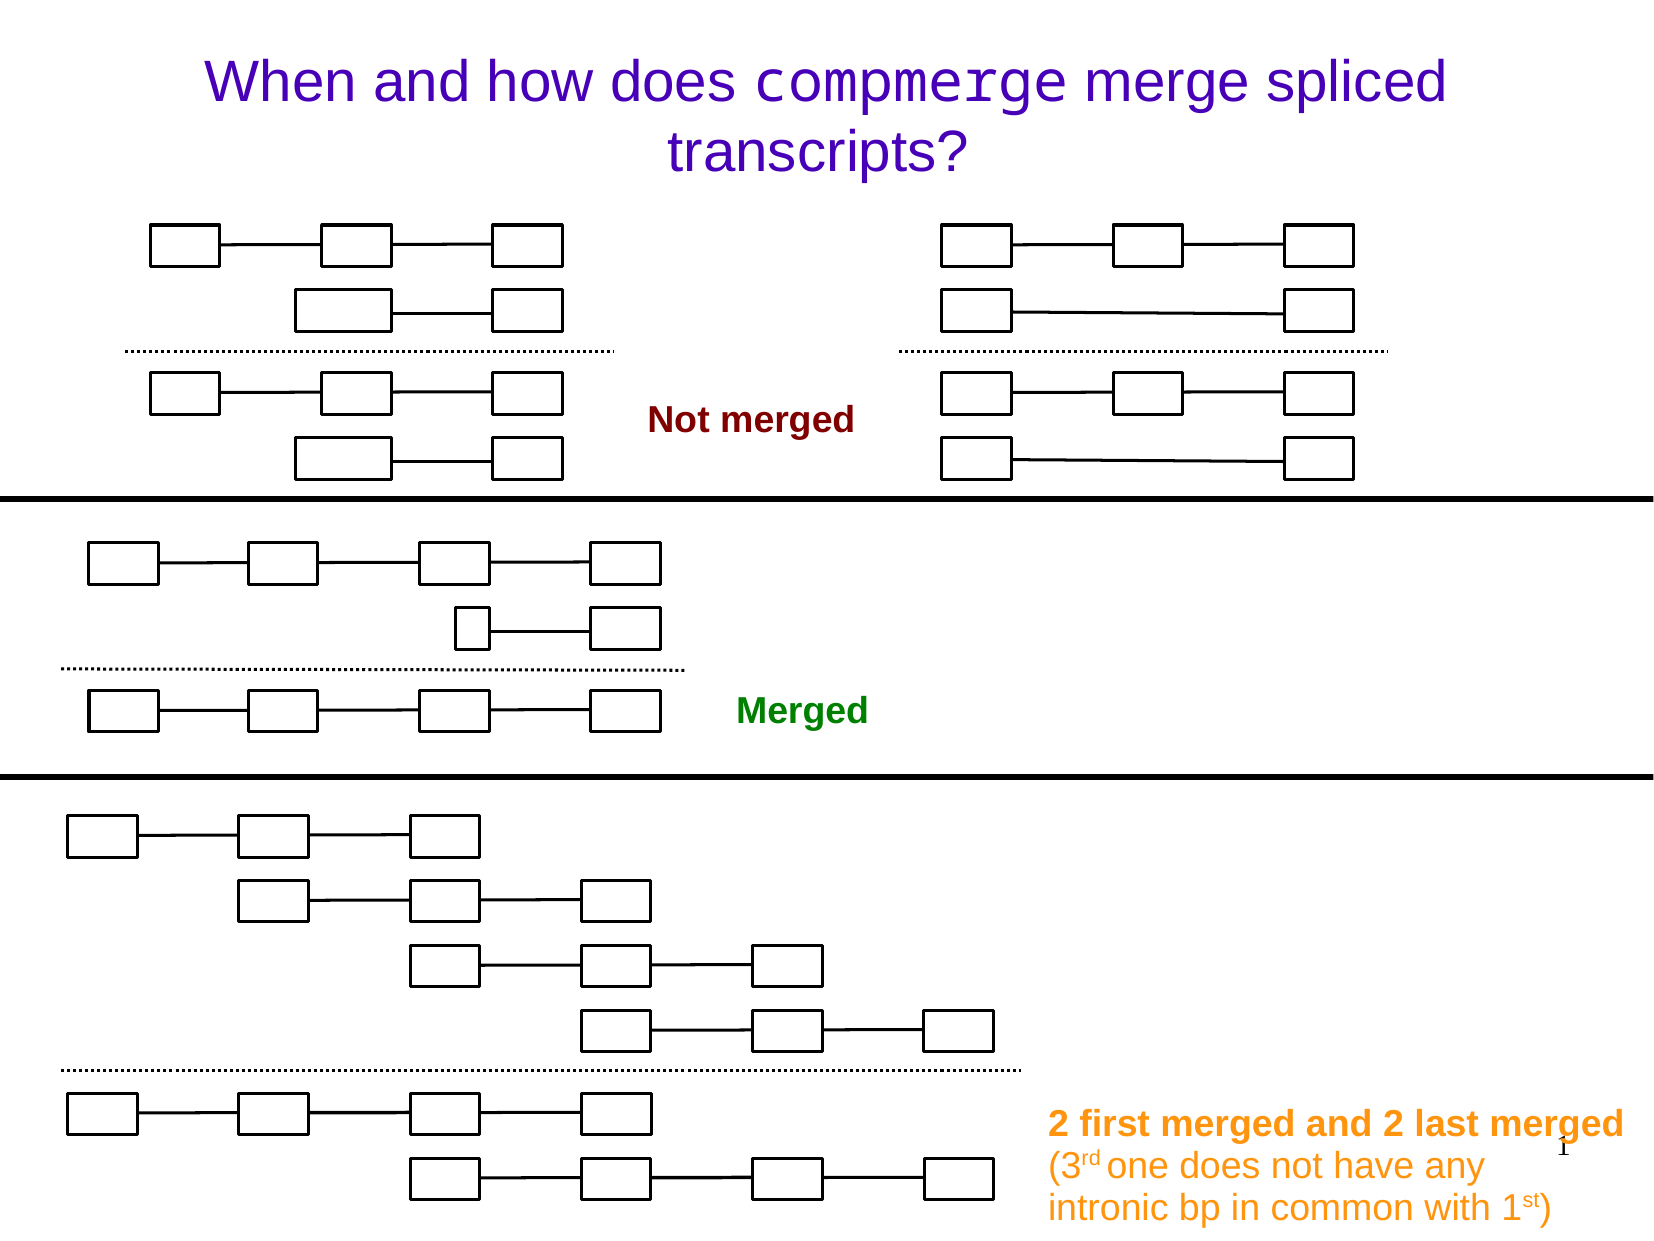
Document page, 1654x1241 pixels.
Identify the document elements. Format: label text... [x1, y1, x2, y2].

text_box [590, 690, 661, 732]
title When and how does compmerge merge spliced transcripts? [82, 8, 1571, 216]
text_box [410, 1093, 480, 1135]
text_box [581, 1010, 651, 1052]
text_box [492, 225, 563, 267]
text_box [581, 945, 651, 987]
text_box [1284, 372, 1354, 415]
text_box [590, 607, 661, 650]
text_box [295, 289, 392, 332]
text_box [238, 880, 309, 922]
text_box [410, 1158, 480, 1200]
text_box [419, 690, 490, 732]
text_box [419, 542, 490, 585]
text_box [941, 372, 1012, 415]
text_box [150, 372, 220, 415]
text_box [321, 372, 392, 415]
text_box [88, 690, 159, 732]
text_box [941, 289, 1012, 332]
text_box [410, 945, 480, 987]
text_box [492, 437, 563, 480]
text_box [410, 880, 480, 922]
text_box [581, 880, 651, 922]
text_box [492, 289, 563, 332]
text_box [295, 437, 392, 480]
text_box [88, 542, 159, 585]
text_box [238, 1093, 309, 1135]
text_box [321, 225, 392, 267]
text_box [581, 1158, 651, 1200]
text_box [492, 372, 563, 415]
text_box [1284, 289, 1354, 332]
text_box 2 first merged and 2 last merged (3rd one does not have any intronic bp in common with 1st) [1033, 1095, 1641, 1239]
text_box [923, 1010, 994, 1052]
text_box [752, 1010, 823, 1052]
text_box [941, 225, 1012, 267]
text_box [67, 1093, 138, 1135]
text_box [581, 1093, 652, 1135]
text_box [1113, 372, 1183, 415]
text_box [410, 815, 480, 858]
text_box [238, 815, 309, 858]
text_box Merged [721, 682, 885, 740]
text_box [941, 437, 1012, 480]
text_box [1113, 225, 1183, 267]
text_box Not merged [632, 390, 871, 448]
text_box [1284, 437, 1354, 480]
text_box [248, 542, 318, 585]
text_box [1284, 225, 1354, 267]
text_box [248, 690, 318, 732]
text_box [455, 607, 490, 650]
text_box [752, 945, 823, 987]
text_box [752, 1158, 823, 1200]
text_box [924, 1158, 994, 1200]
text_box [67, 815, 138, 858]
text_box [590, 542, 661, 585]
text_box [150, 225, 220, 267]
